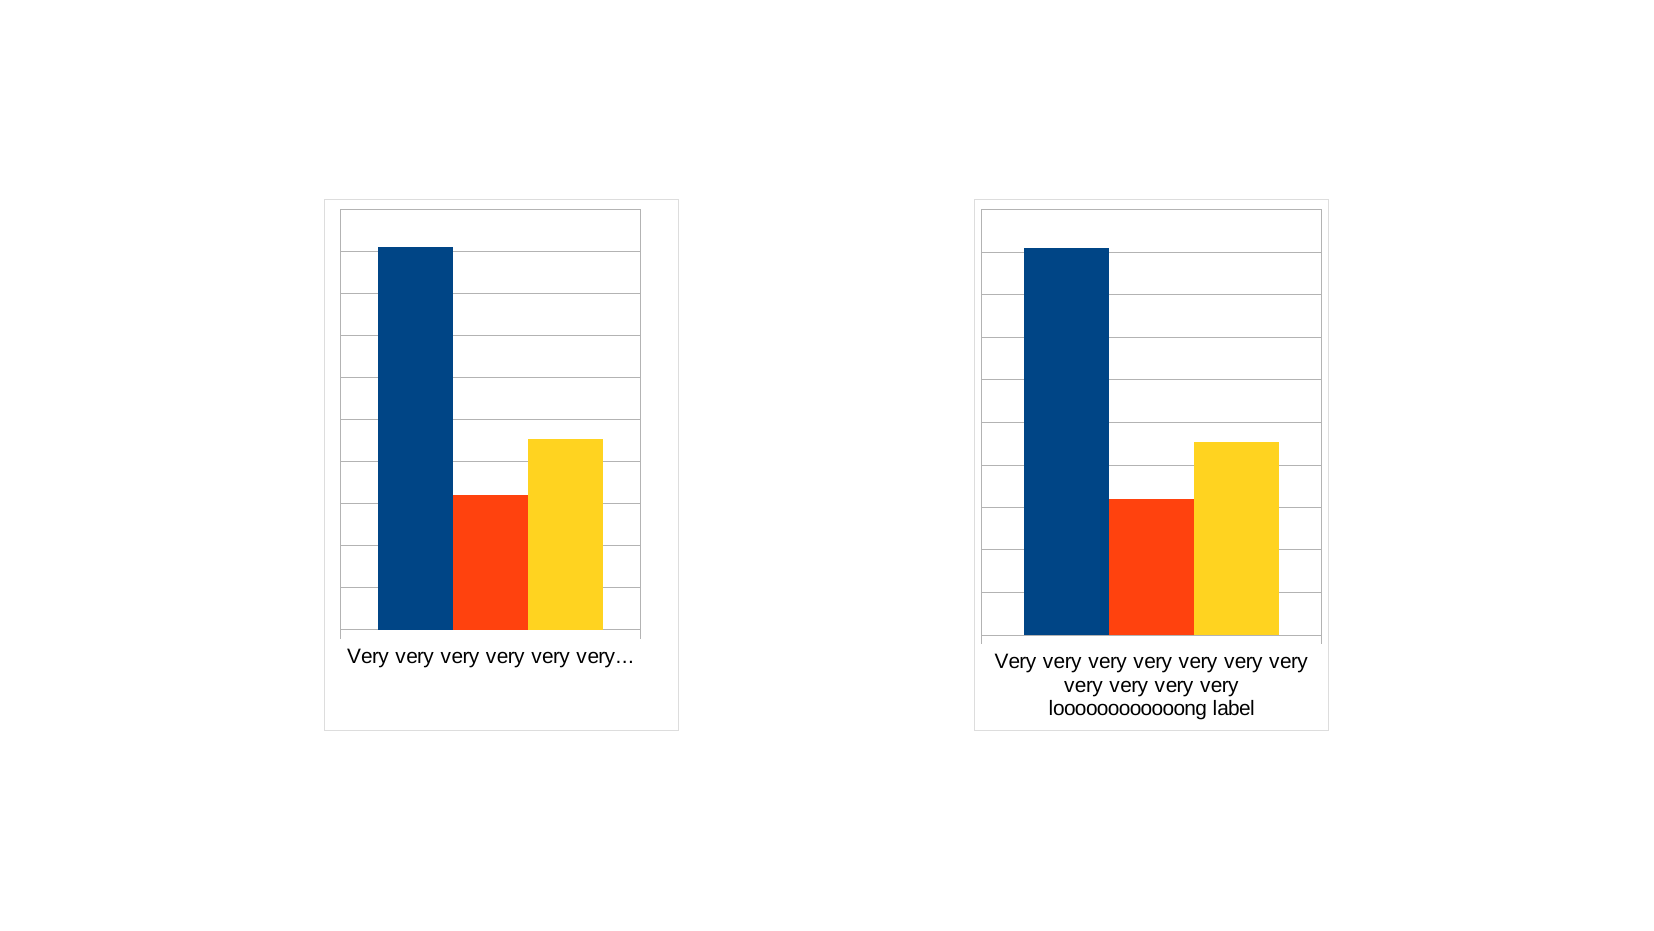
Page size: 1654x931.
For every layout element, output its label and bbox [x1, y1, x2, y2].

chart [324, 199, 679, 731]
chart [974, 199, 1329, 731]
